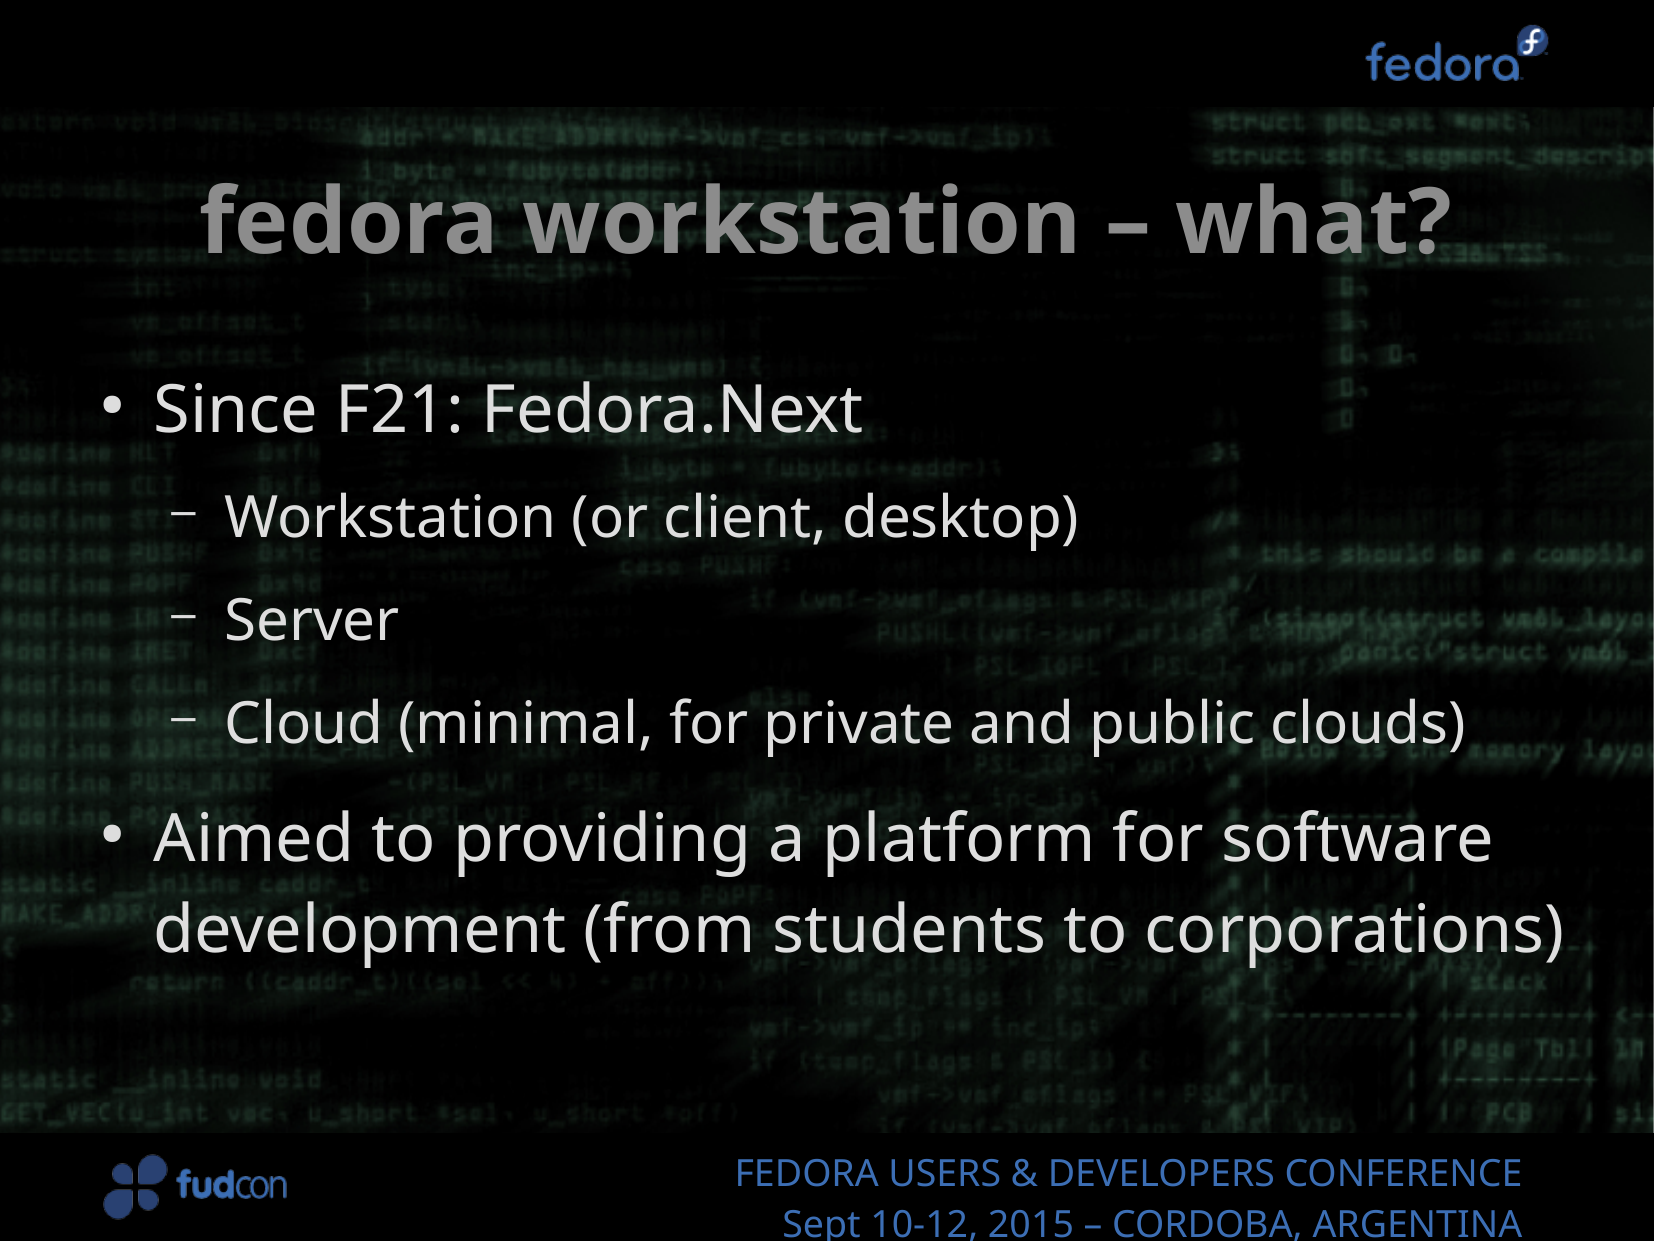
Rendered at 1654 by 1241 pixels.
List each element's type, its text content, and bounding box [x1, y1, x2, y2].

title fedora workstation – what? [82, 114, 1571, 322]
list Since F21: Fedora.Next Workstation (or client, desktop) Server Cloud (minimal, for private and public clouds) Aimed to providing a platform for software development (from students to corporations) [82, 361, 1571, 1081]
picture [0, 0, 1654, 1241]
